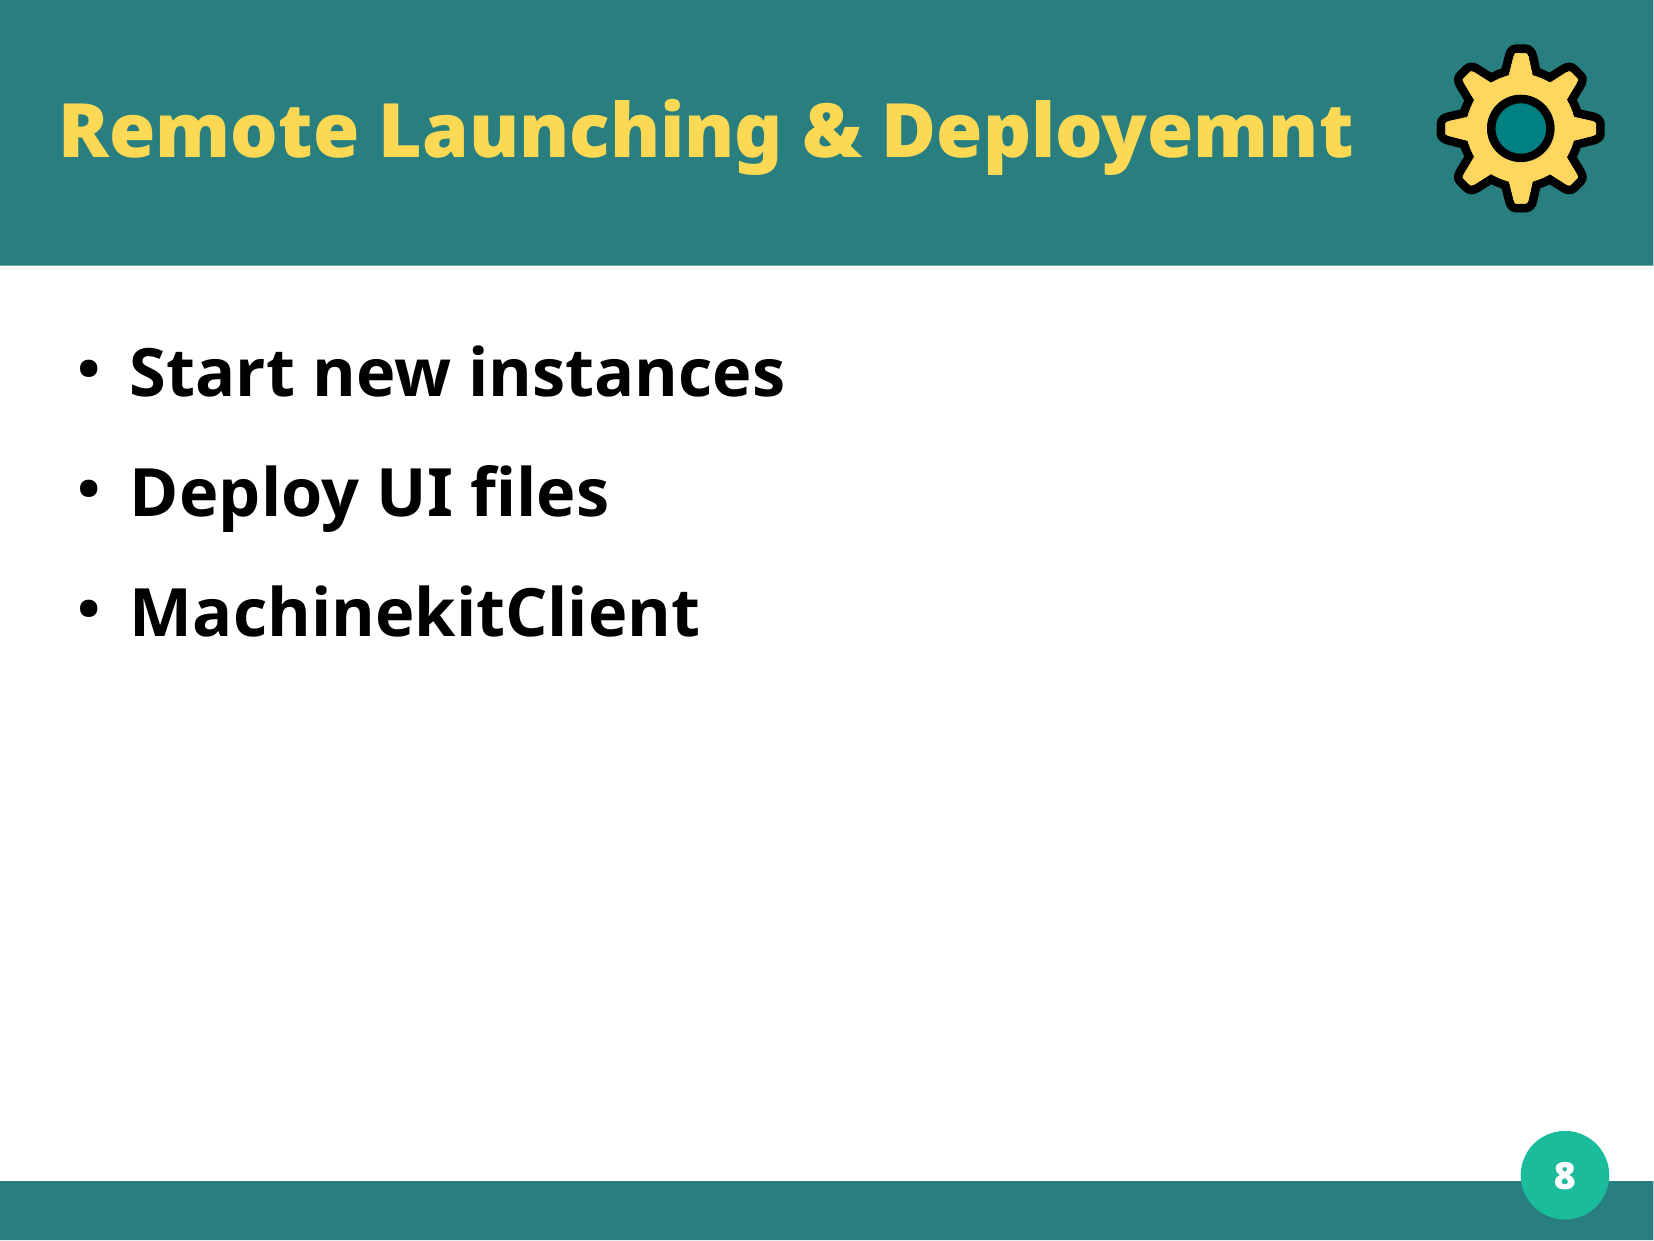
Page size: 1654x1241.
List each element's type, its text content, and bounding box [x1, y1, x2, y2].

list Start new instances Deploy UI files MachinekitClient [59, 324, 1595, 1152]
title Remote Launching & Deployemnt [59, 49, 1595, 207]
